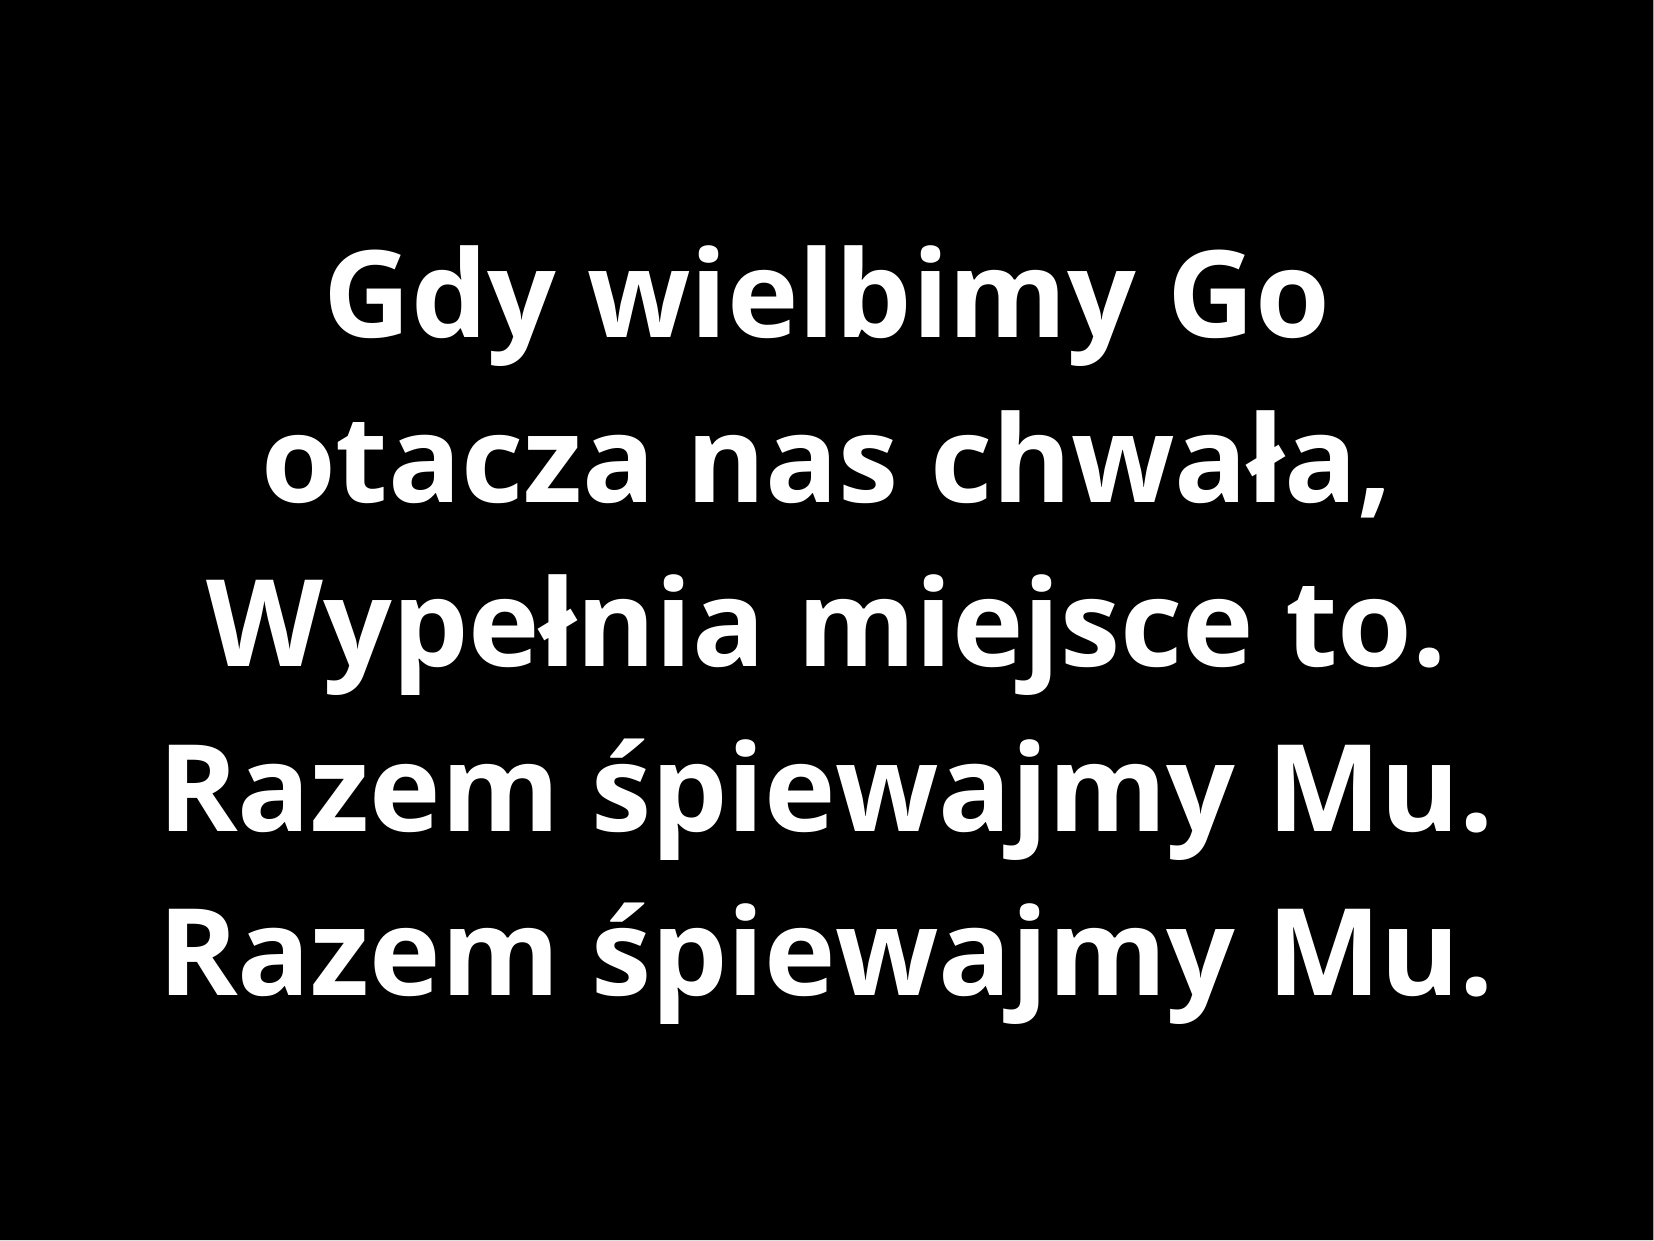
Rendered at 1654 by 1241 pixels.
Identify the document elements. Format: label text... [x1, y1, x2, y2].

title Gdy wielbimy Go otacza nas chwała, Wypełnia miejsce to. Razem śpiewajmy Mu. Razem śpiewajmy Mu. [0, 0, 1654, 1241]
